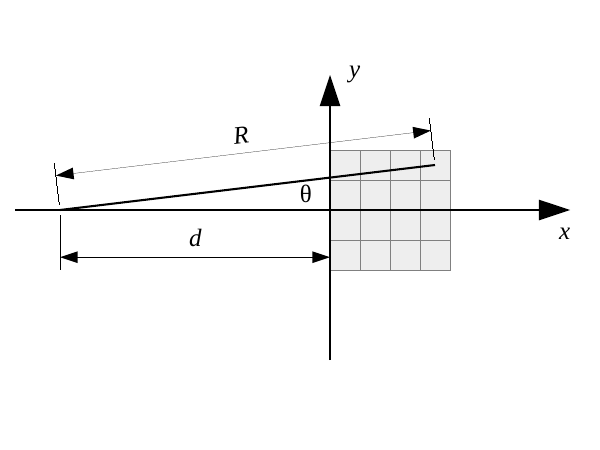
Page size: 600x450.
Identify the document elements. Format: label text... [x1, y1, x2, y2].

text_box θ [285, 173, 327, 216]
text_box [331, 211, 451, 271]
text_box [331, 150, 451, 209]
text_box y [334, 47, 376, 91]
text_box x [544, 210, 586, 253]
